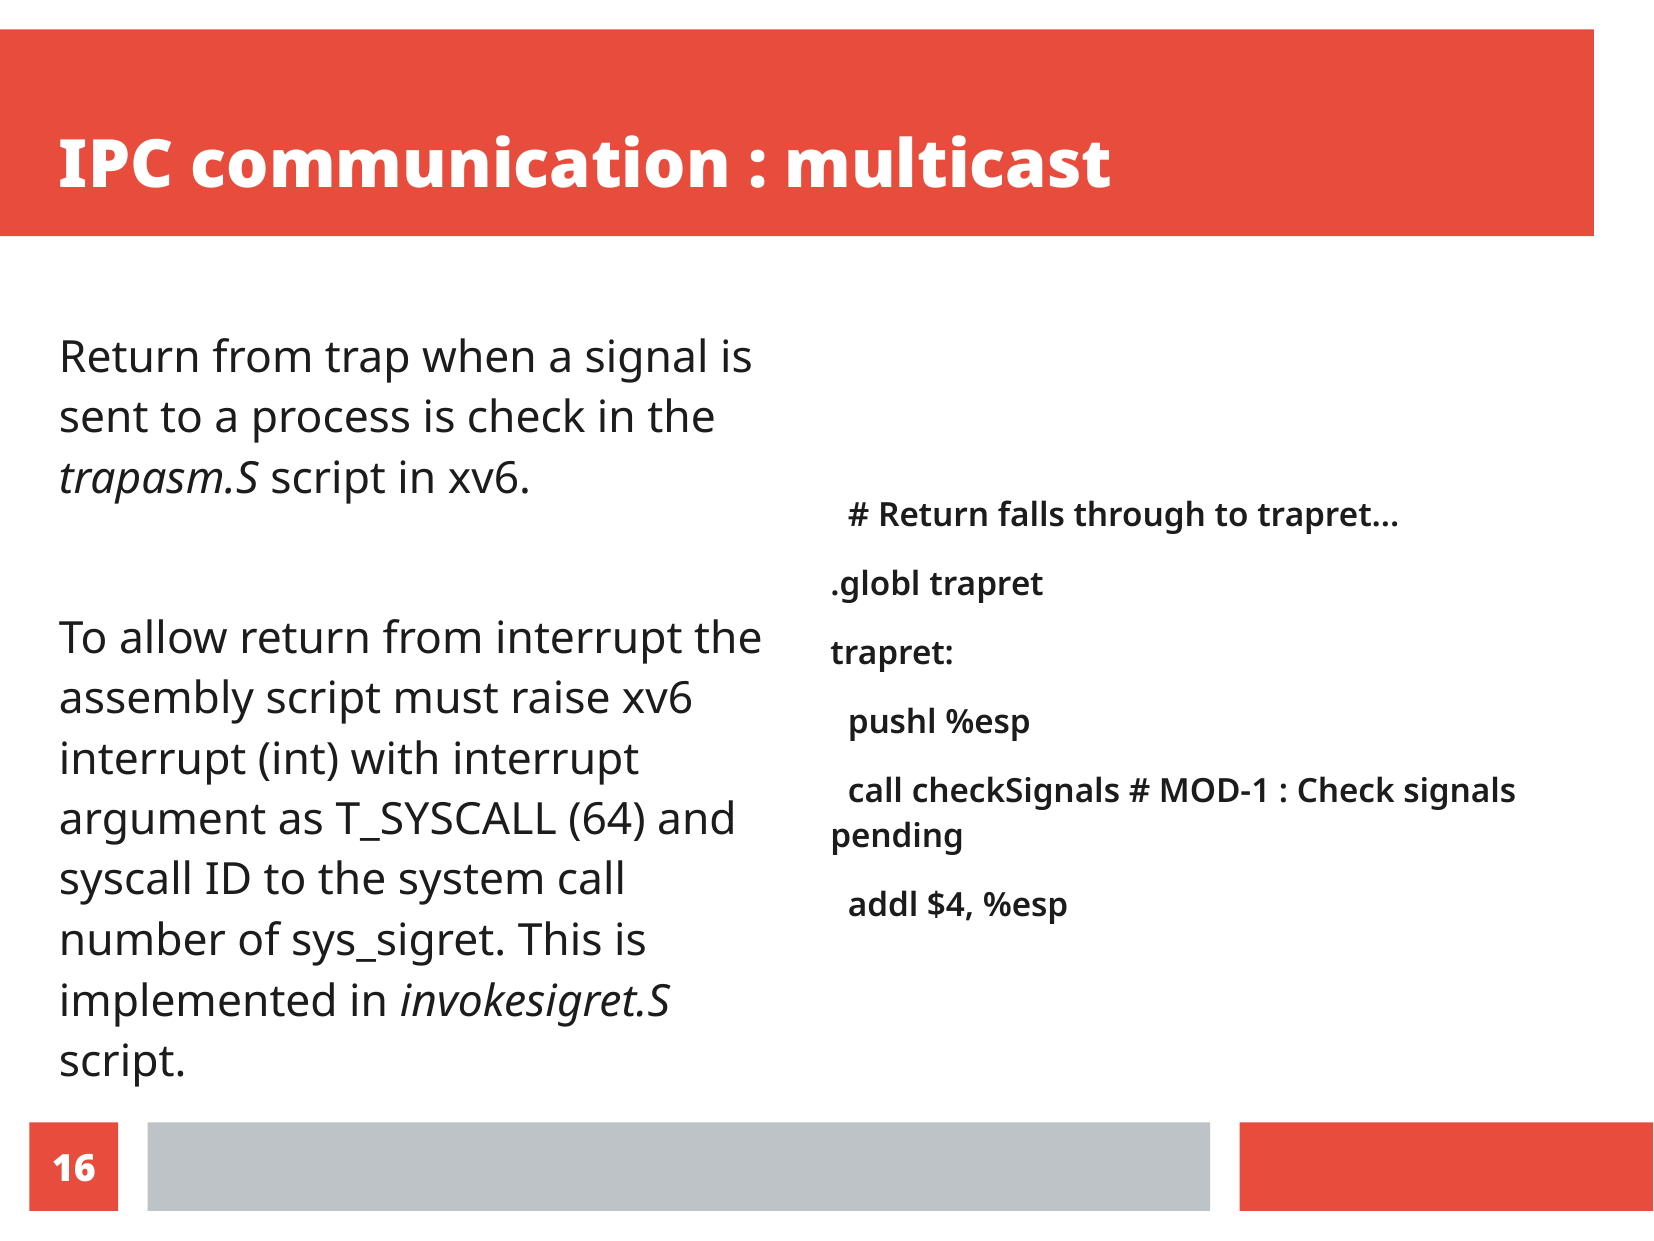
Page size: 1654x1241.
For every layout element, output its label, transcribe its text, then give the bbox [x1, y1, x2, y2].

list Return from trap when a signal is sent to a process is check in the trapasm.S script in xv6. To allow return from interrupt the assembly script must raise xv6 interrupt (int) with interrupt argument as T_SYSCALL (64) and syscall ID to the system call number of sys_sigret. This is implemented in invokesigret.S script. [58, 324, 794, 1093]
title IPC communication : multicast [58, 59, 1594, 207]
list # Return falls through to trapret... .globl trapret trapret: pushl %esp call checkSignals # MOD-1 : Check signals pending addl $4, %esp [830, 324, 1566, 1093]
